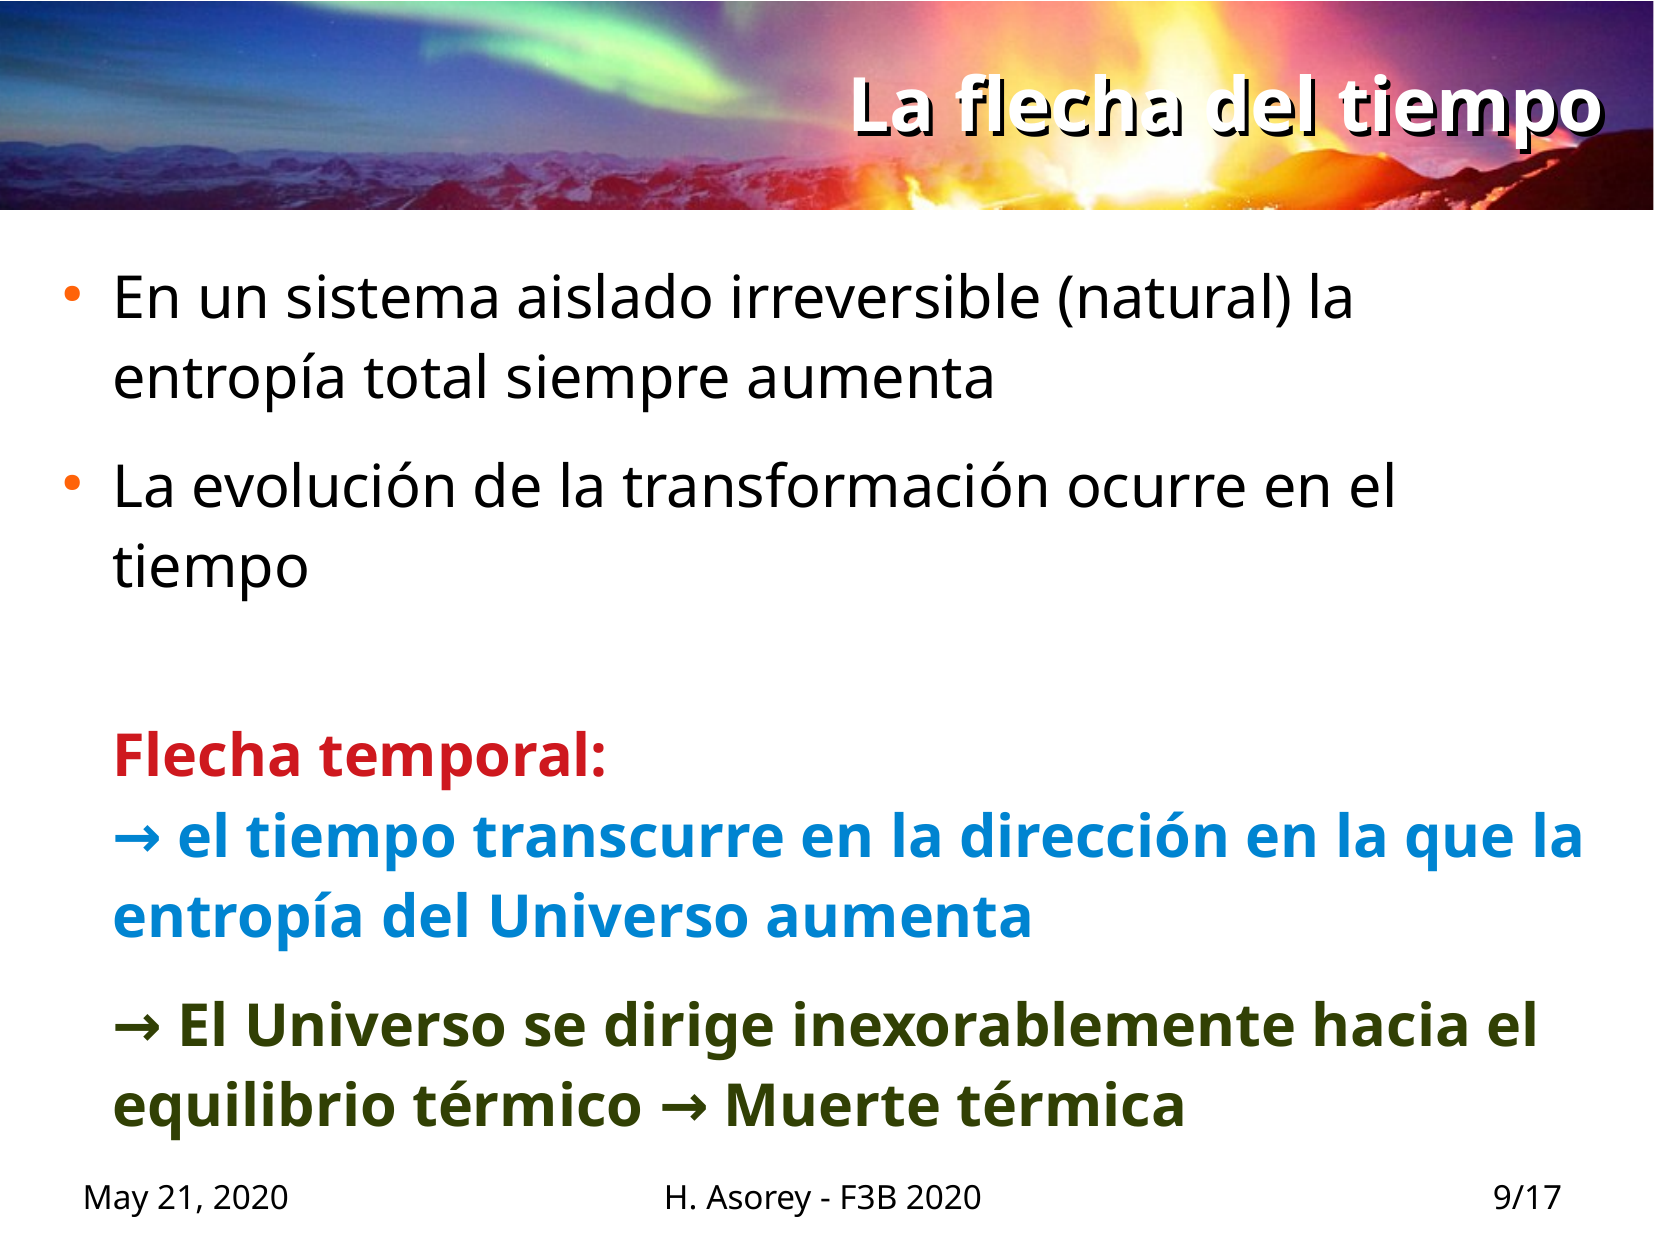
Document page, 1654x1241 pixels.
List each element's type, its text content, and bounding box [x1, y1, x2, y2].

title La flecha del tiempo [45, 15, 1606, 191]
list En un sistema aislado irreversible (natural) la entropía total siempre aumenta La evolución de la transformación ocurre en el tiempo Flecha temporal: → el tiempo transcurre en la dirección en la que la entropía del Universo aumenta → El Universo se dirige inexorablemente hacia el equilibrio térmico → Muerte térmica [45, 255, 1606, 1156]
picture [0, 1, 1654, 210]
